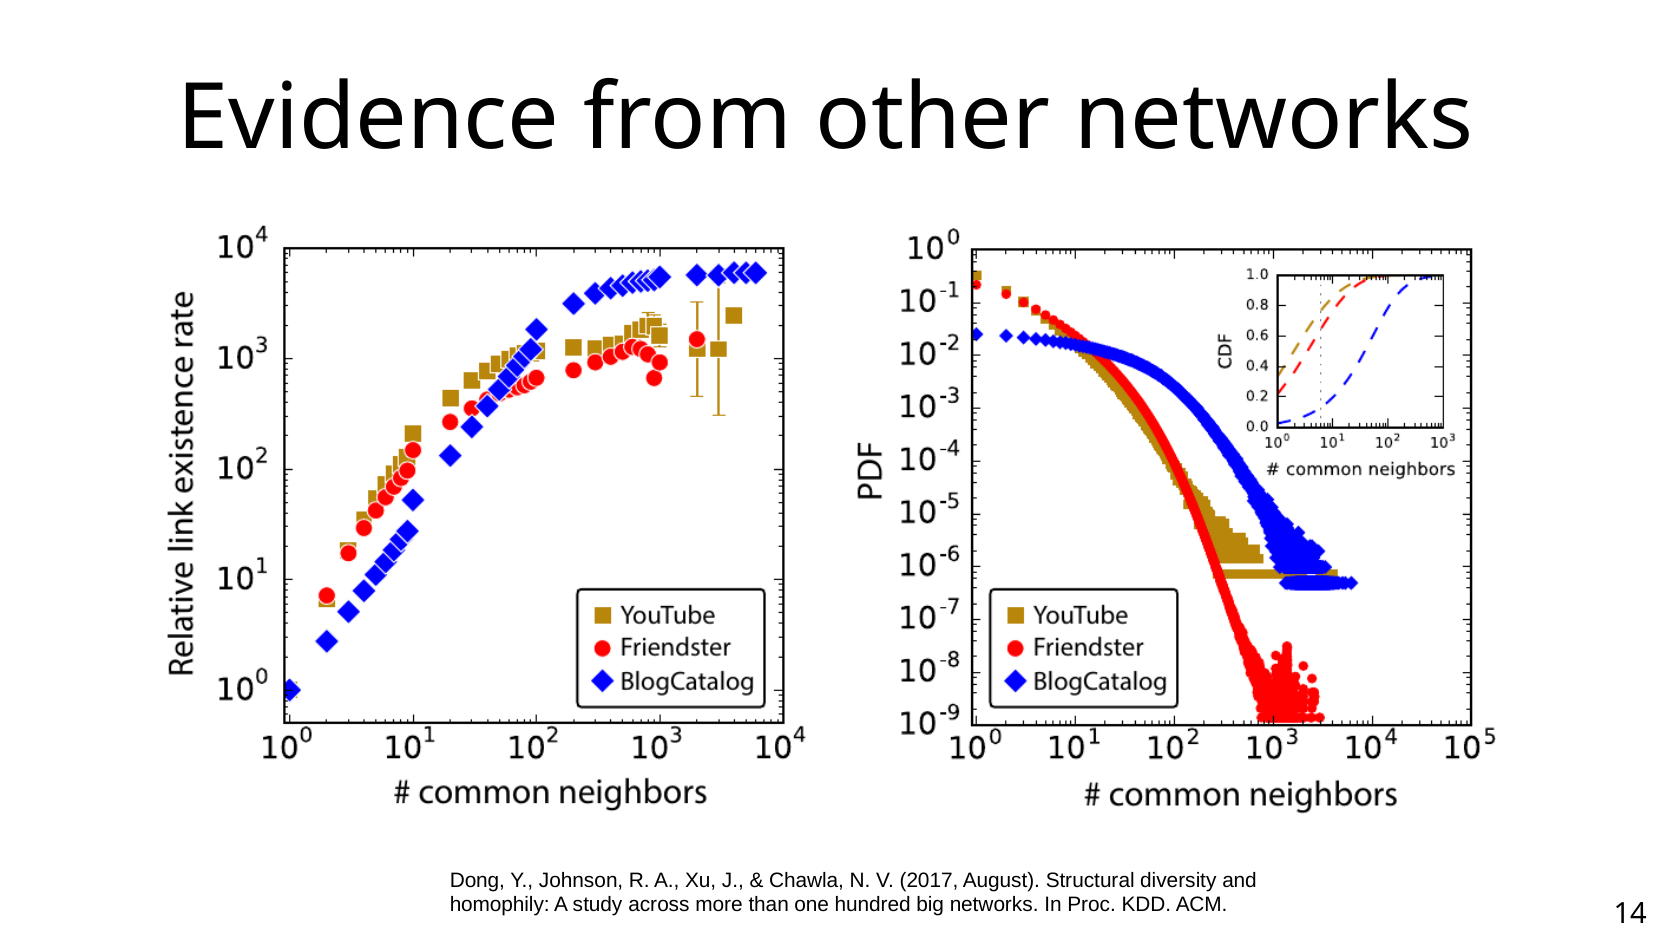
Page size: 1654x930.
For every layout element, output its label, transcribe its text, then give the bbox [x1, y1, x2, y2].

picture [150, 194, 1516, 816]
text_box Dong, Y., Johnson, R. A., Xu, J., & Chawla, N. V. (2017, August). Structural diversity and homophily: A study across more than one hundred big networks. In Proc. KDD. ACM. [435, 861, 1358, 916]
title Evidence from other networks [82, 1, 1571, 225]
